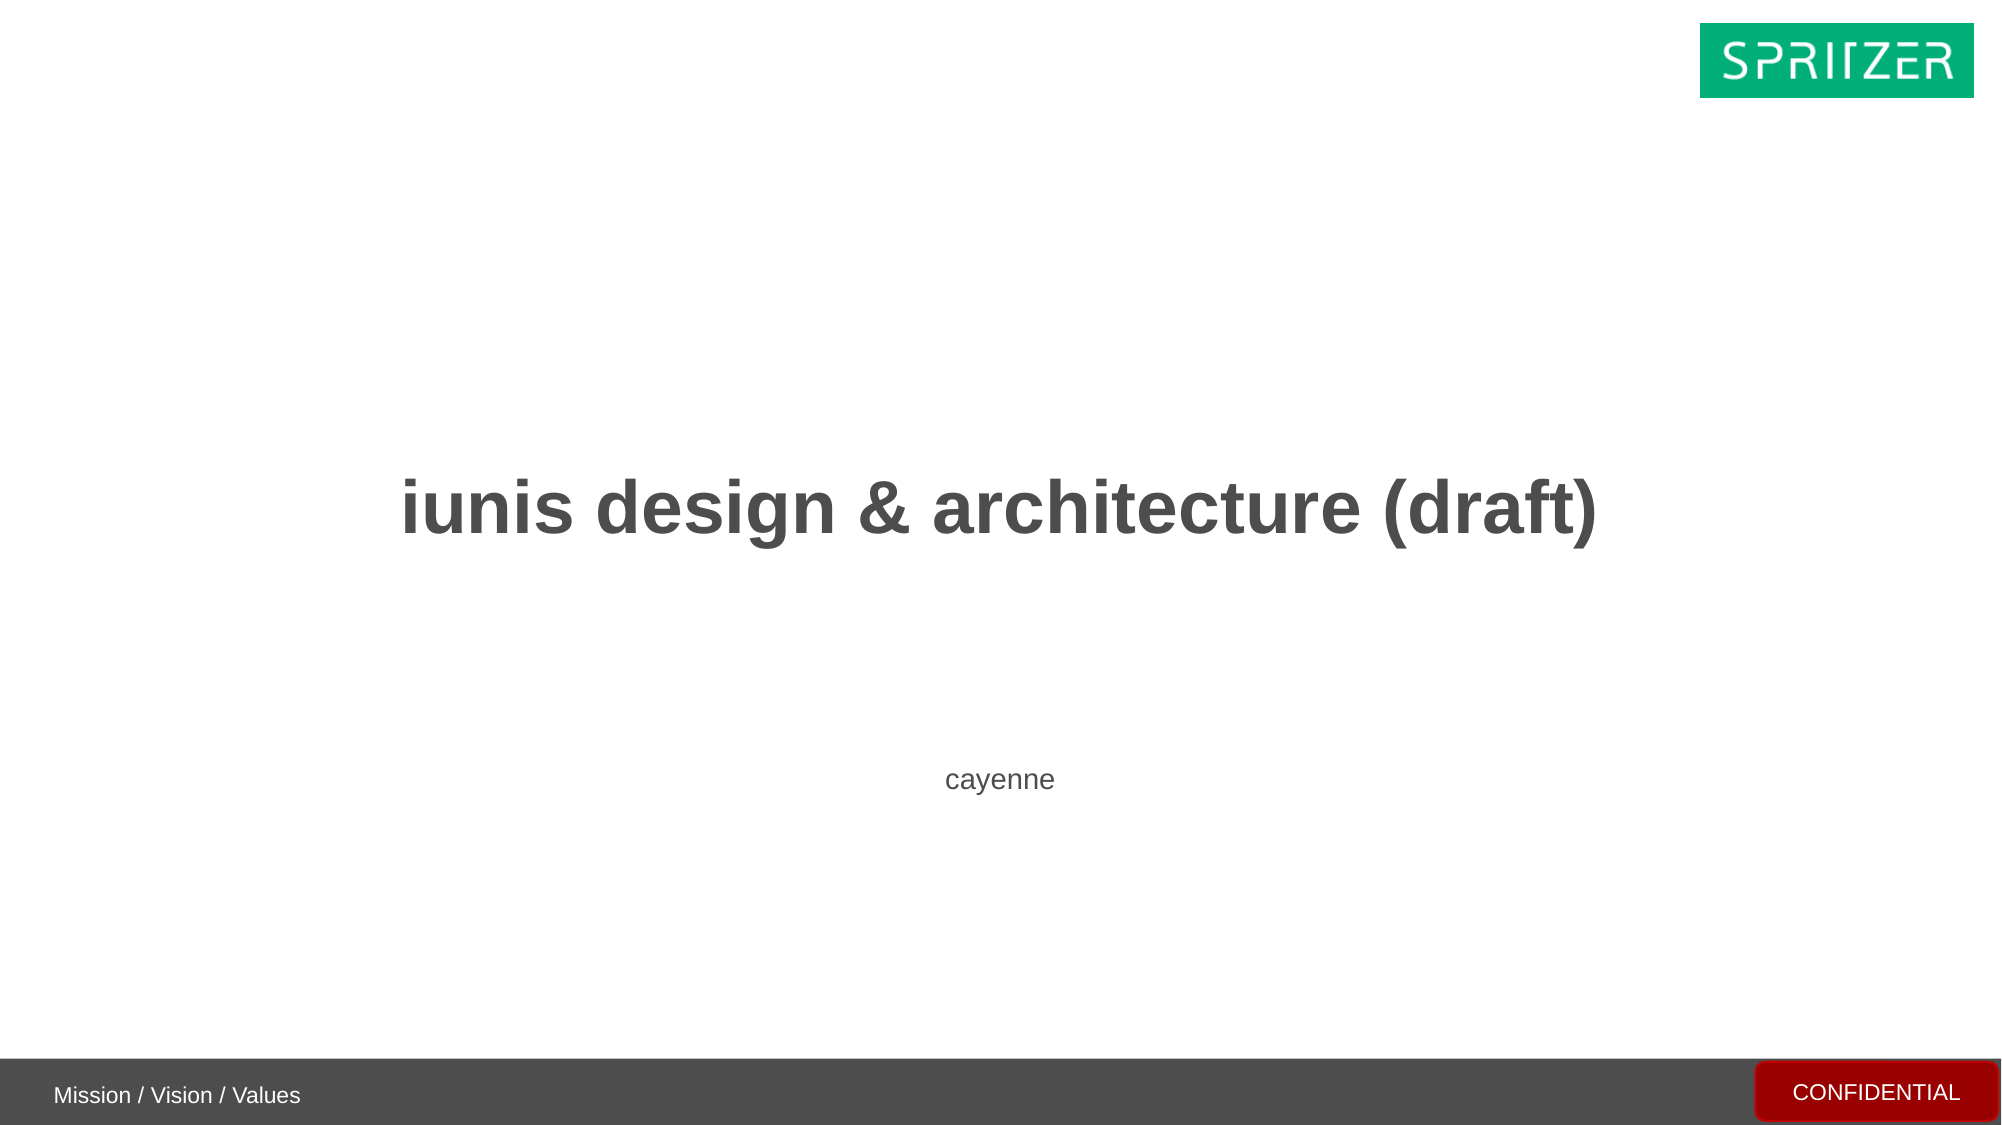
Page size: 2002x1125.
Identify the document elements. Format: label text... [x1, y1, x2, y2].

text_box cayenne [55, 743, 1946, 814]
text_box iunis design & architecture (draft) [55, 363, 1946, 643]
picture [1700, 23, 1974, 98]
